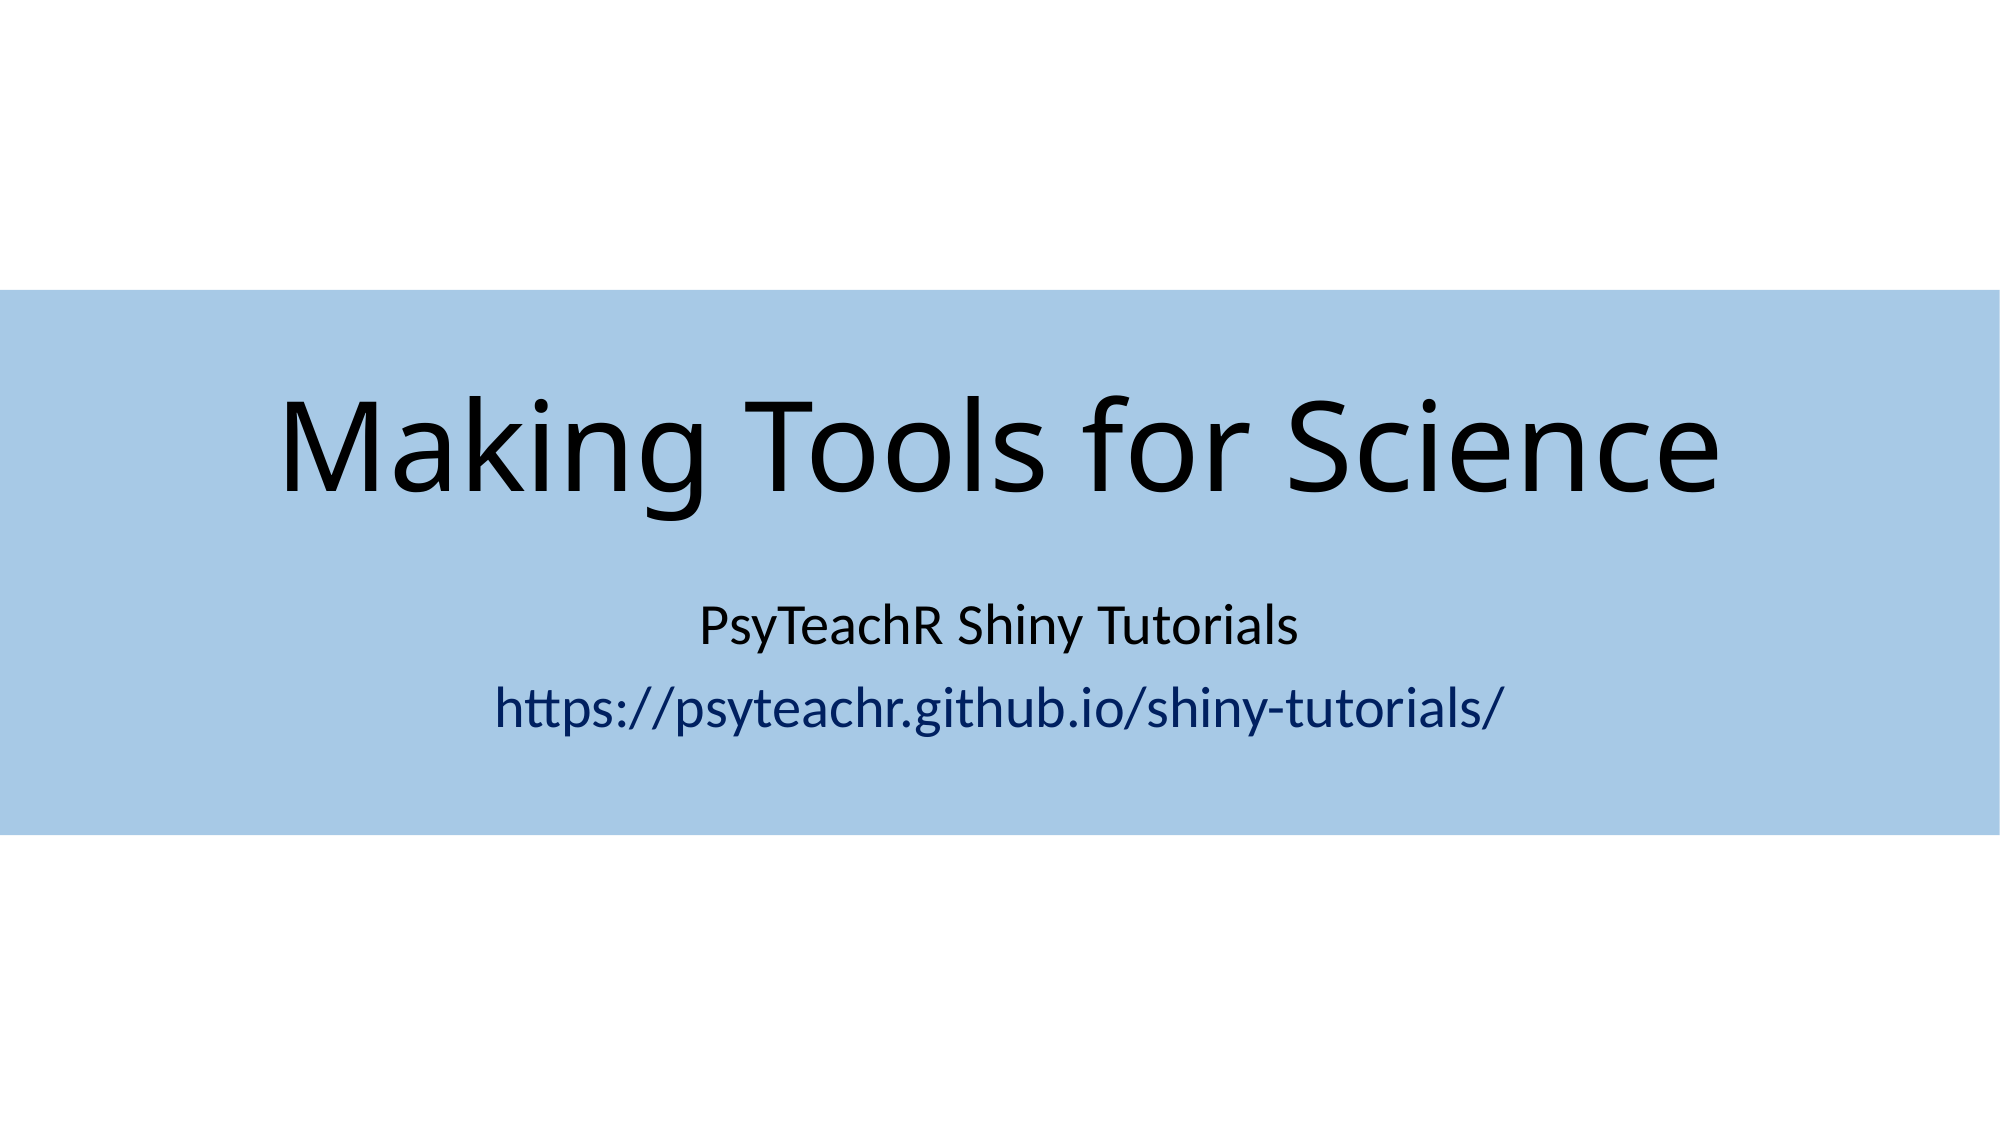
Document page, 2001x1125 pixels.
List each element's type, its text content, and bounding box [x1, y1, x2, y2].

subtitle PsyTeachR Shiny Tutorials https://psyteachr.github.io/shiny-tutorials/ [249, 586, 1750, 859]
text_box [0, 290, 2000, 835]
title Making Tools for Science [249, 134, 1750, 527]
